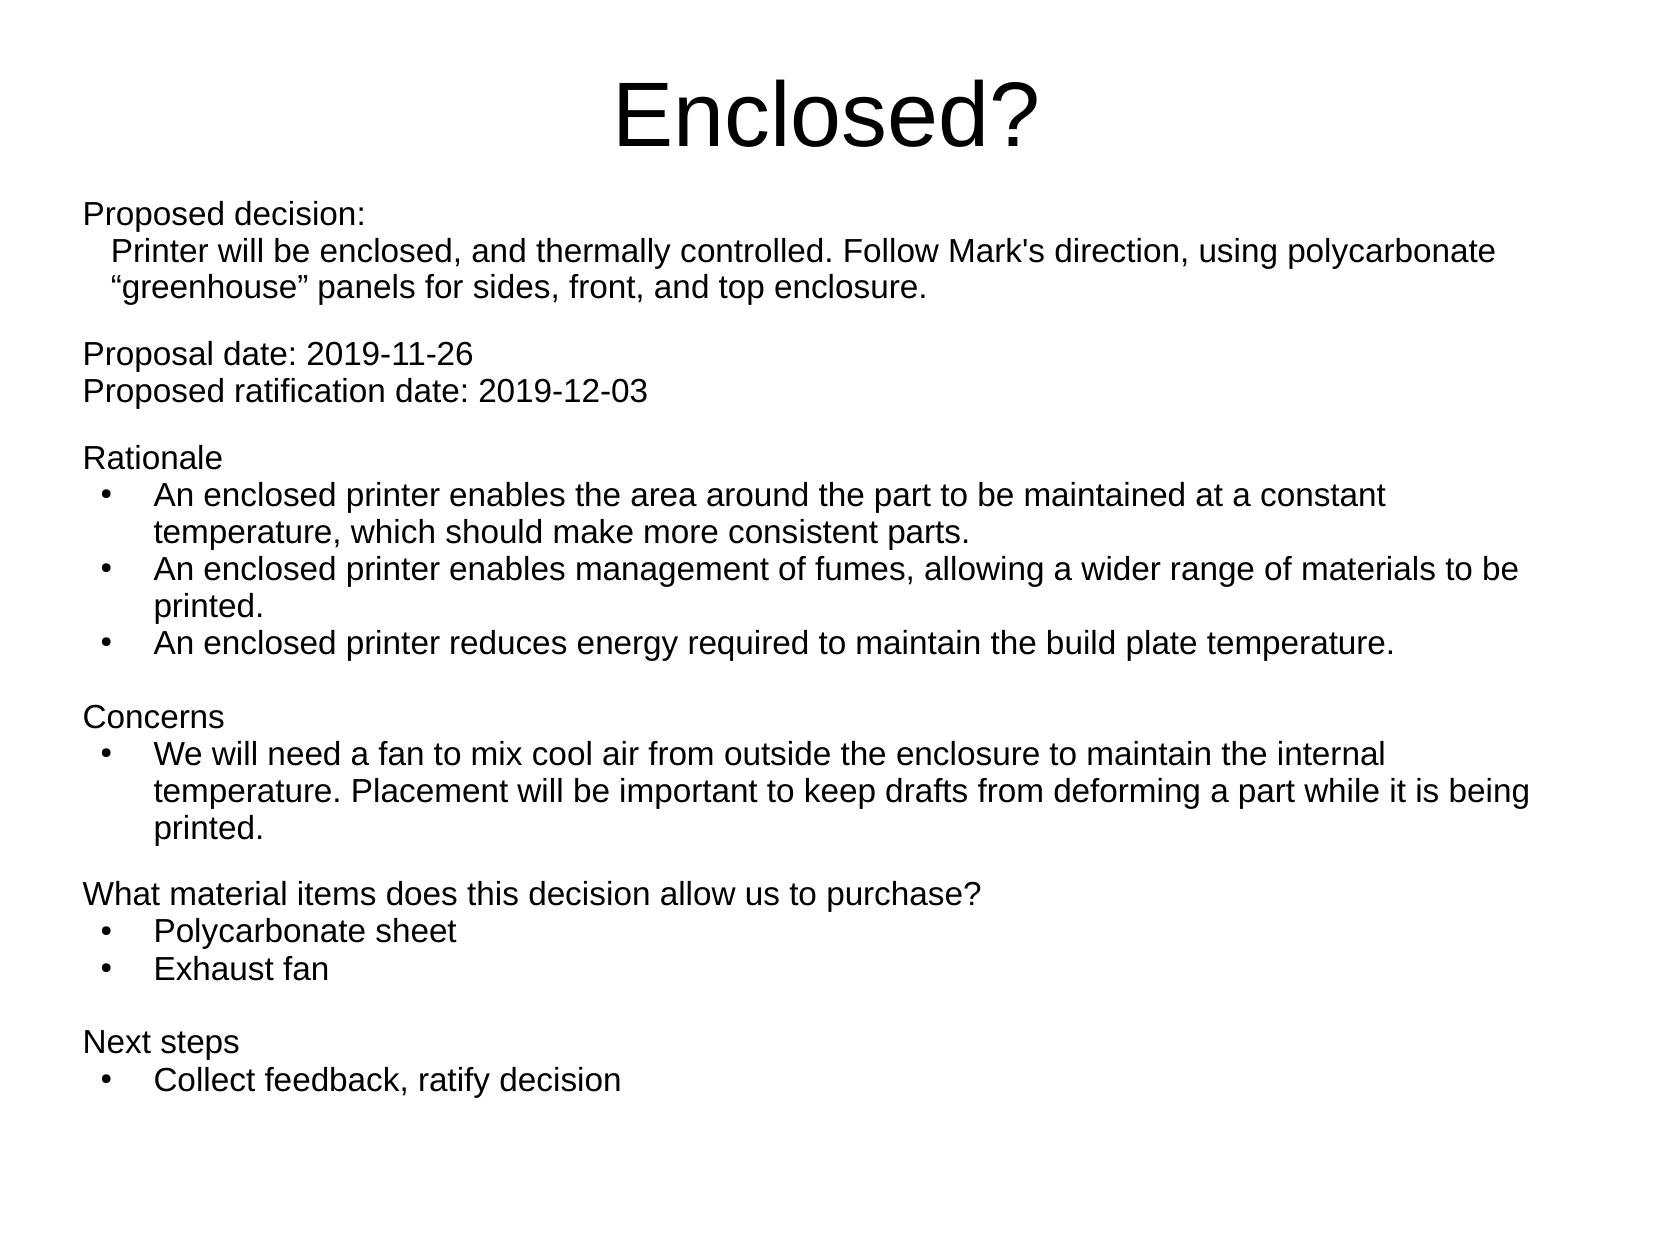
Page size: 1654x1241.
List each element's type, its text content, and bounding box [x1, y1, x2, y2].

title Enclosed? [82, 49, 1571, 181]
list Proposed decision: Printer will be enclosed, and thermally controlled. Follow Mark's direction, using polycarbonate “greenhouse” panels for sides, front, and top enclosure. Proposal date: 2019-11-26 Proposed ratification date: 2019-12-03 Rationale An enclosed printer enables the area around the part to be maintained at a constant temperature, which should make more consistent parts. An enclosed printer enables management of fumes, allowing a wider range of materials to be printed. An enclosed printer reduces energy required to maintain the build plate temperature. Concerns We will need a fan to mix cool air from outside the enclosure to maintain the internal temperature. Placement will be important to keep drafts from deforming a part while it is being printed. What material items does this decision allow us to purchase? Polycarbonate sheet Exhaust fan Next steps Collect feedback, ratify decision [82, 195, 1571, 1104]
